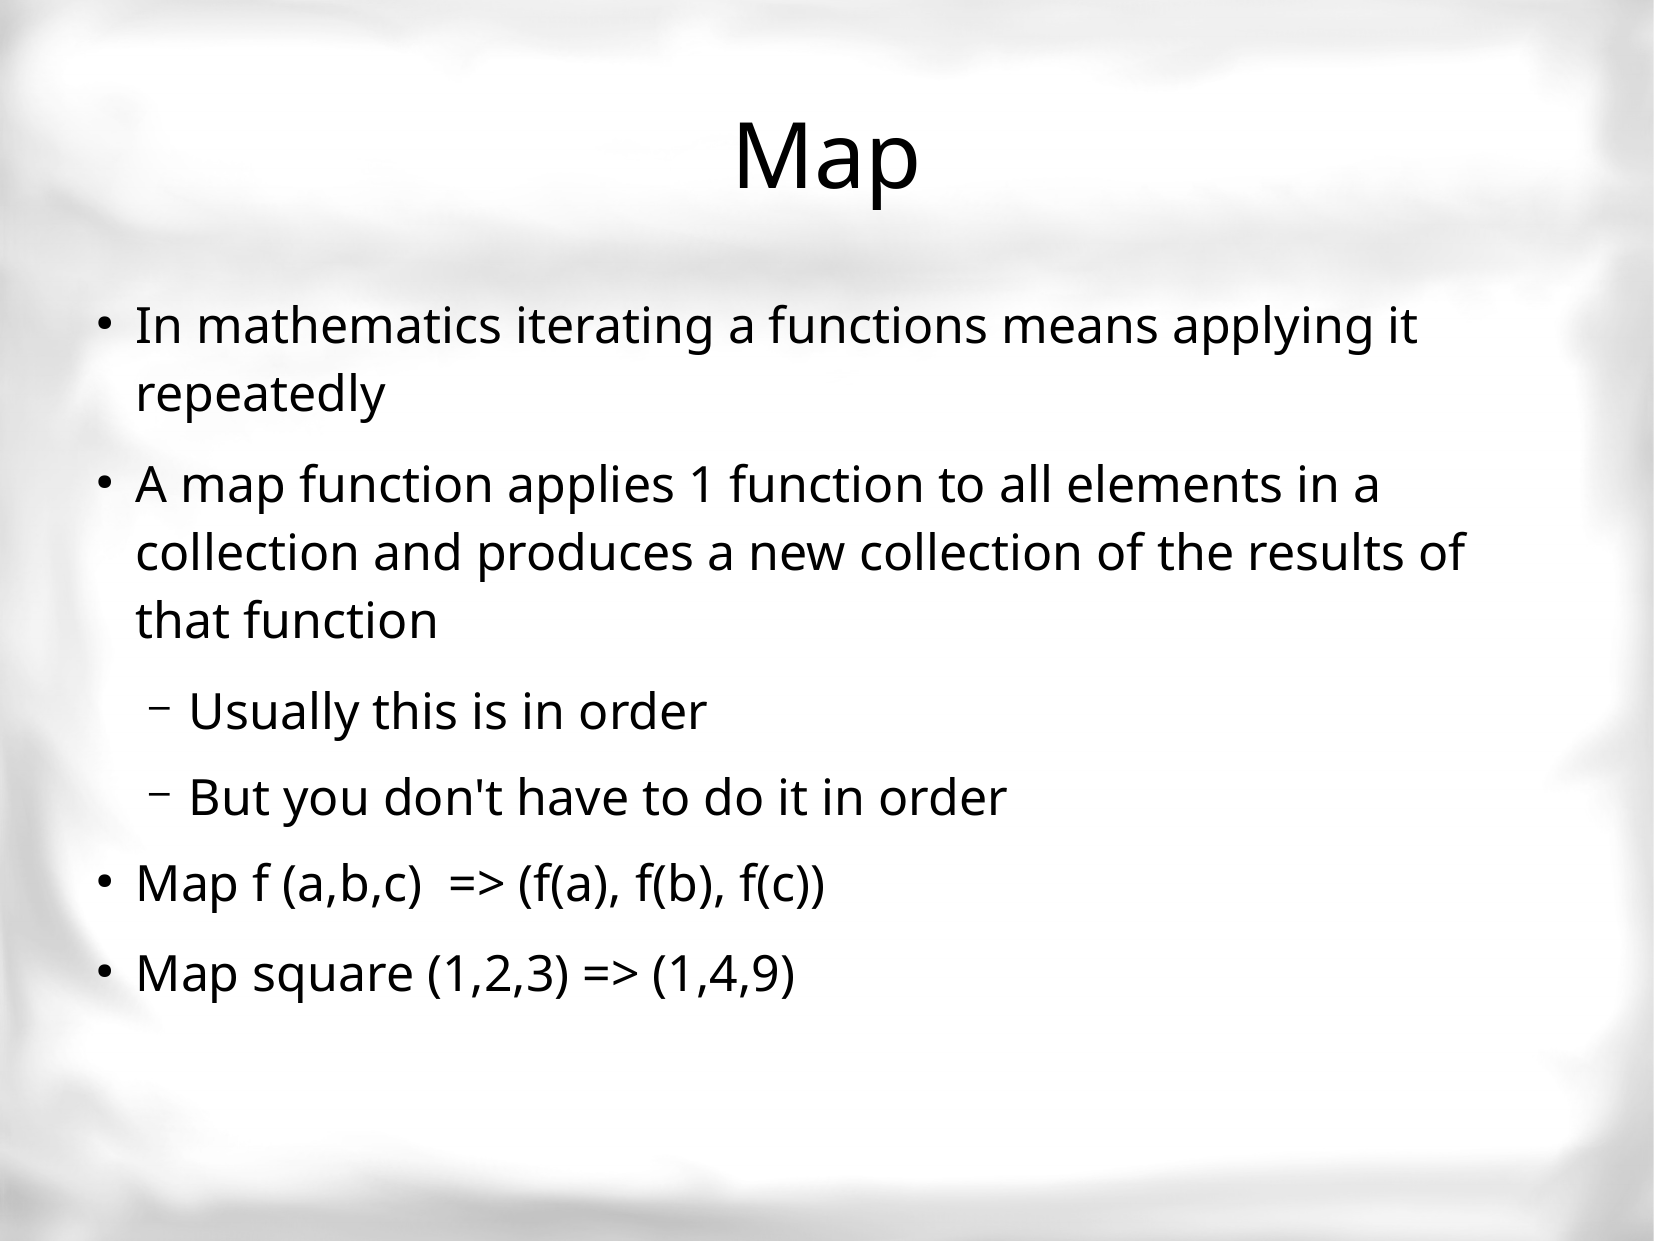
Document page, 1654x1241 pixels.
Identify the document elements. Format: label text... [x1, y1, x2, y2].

picture [0, 0, 1654, 1241]
title Map [82, 49, 1571, 257]
list In mathematics iterating a functions means applying it repeatedly A map function applies 1 function to all elements in a collection and produces a new collection of the results of that function Usually this is in order But you don't have to do it in order Map f (a,b,c) => (f(a), f(b), f(c)) Map square (1,2,3) => (1,4,9) [82, 290, 1538, 1010]
